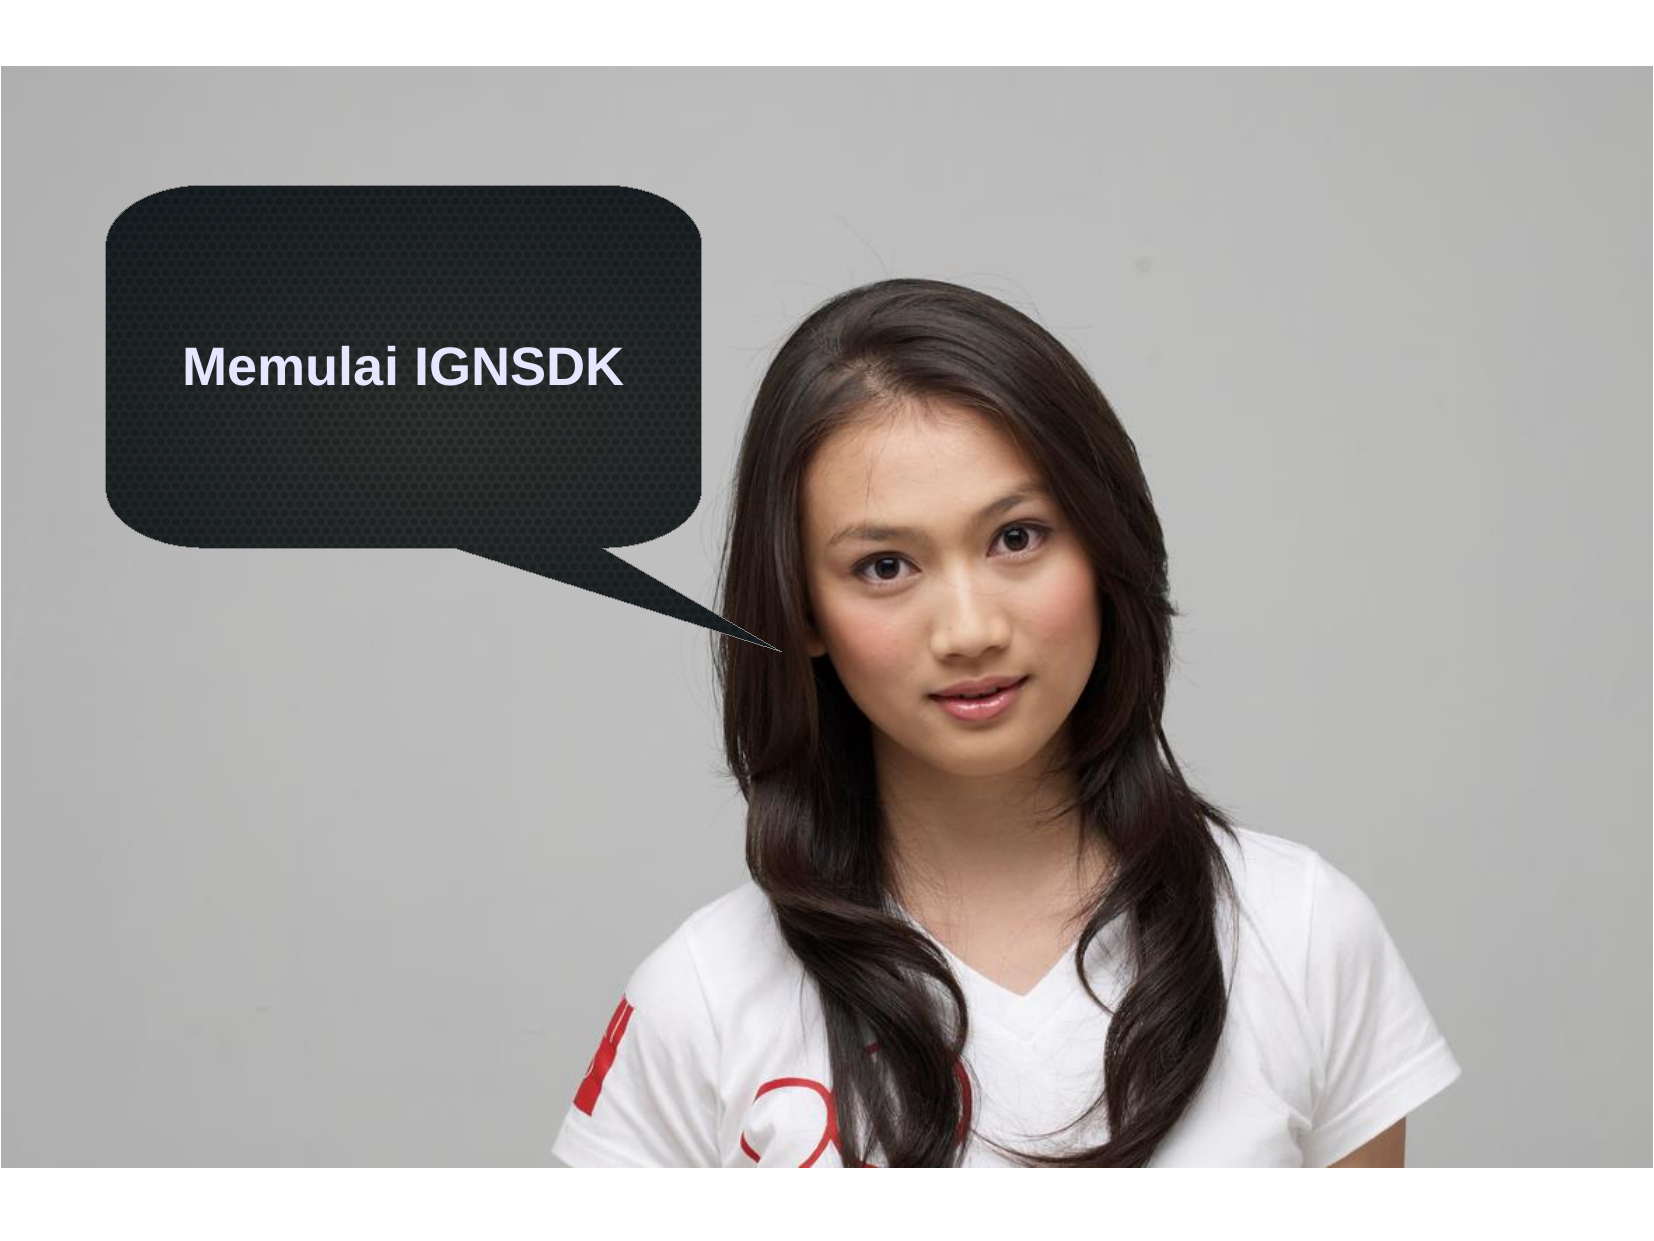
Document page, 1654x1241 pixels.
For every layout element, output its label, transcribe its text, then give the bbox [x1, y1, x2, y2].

text_box Memulai IGNSDK [105, 185, 782, 652]
picture [1, 66, 1653, 1168]
